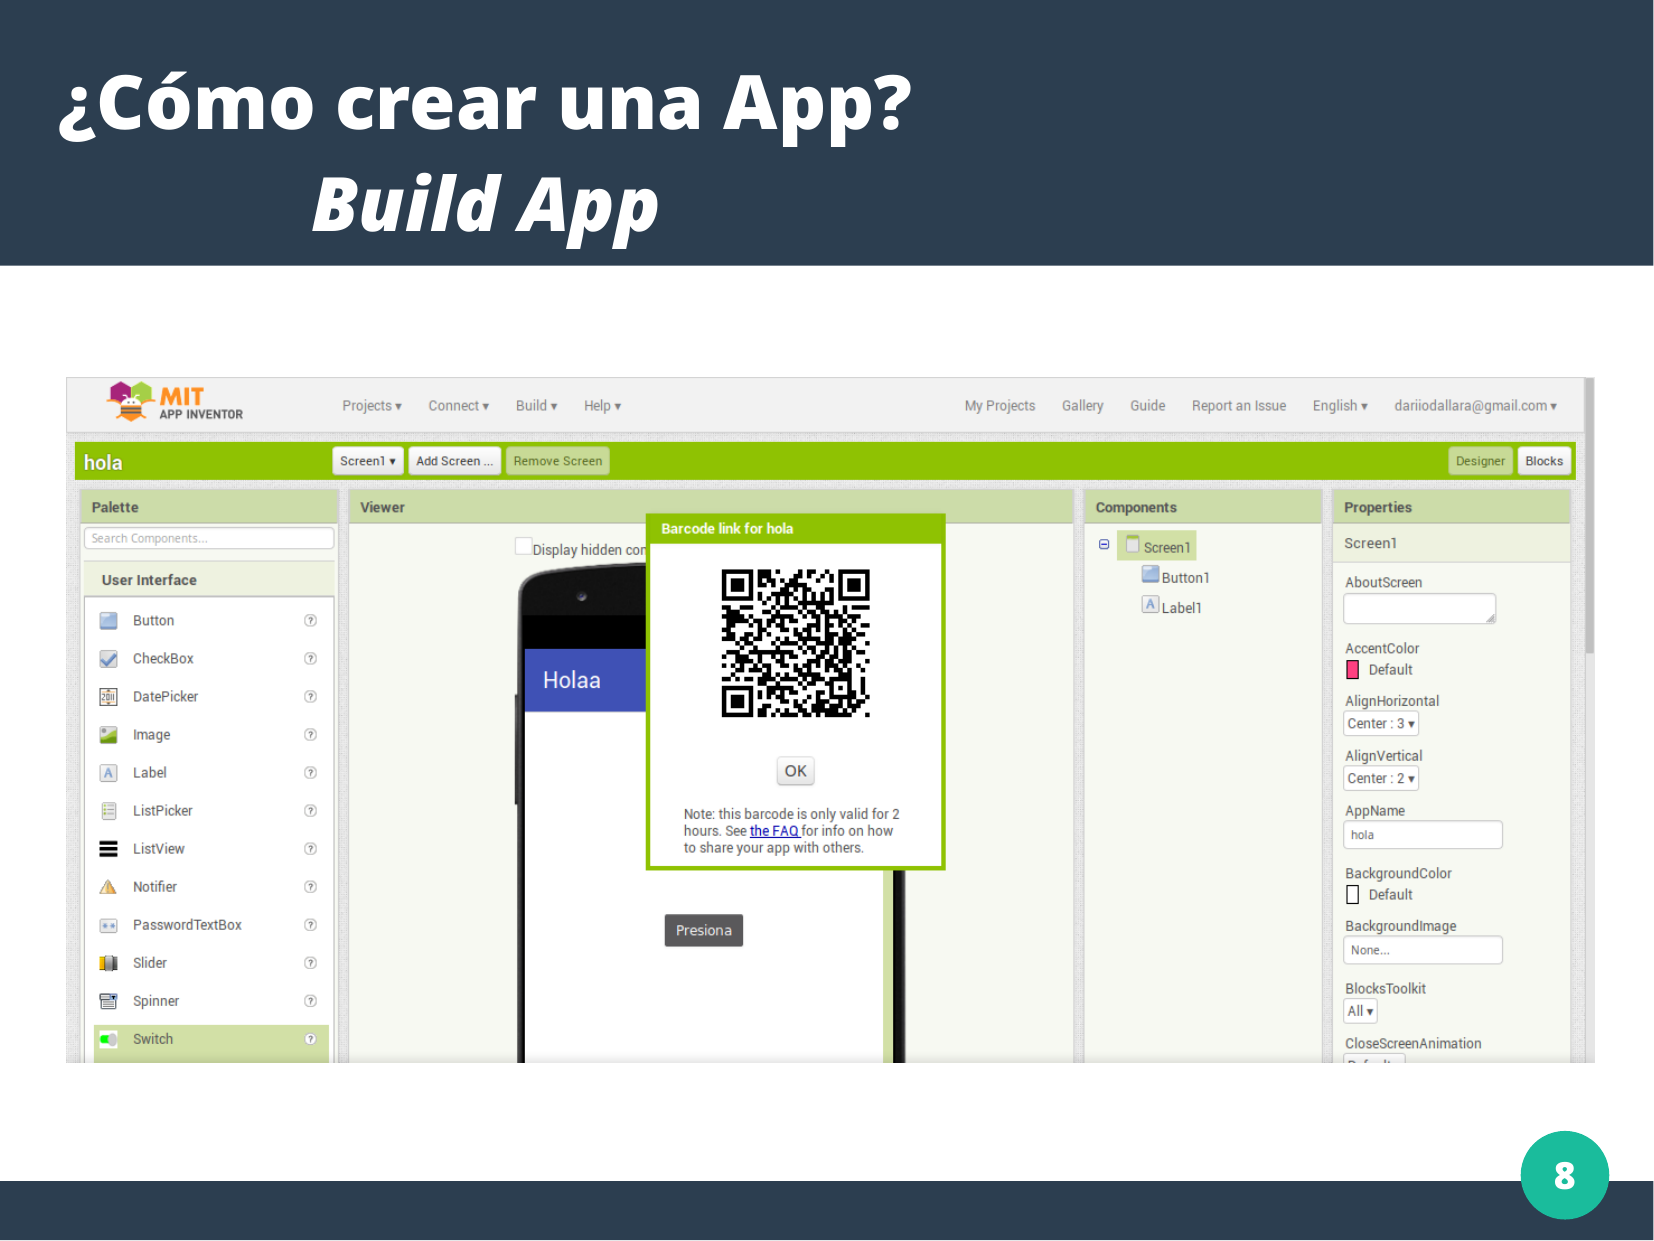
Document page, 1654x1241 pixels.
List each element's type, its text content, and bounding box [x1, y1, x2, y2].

picture [66, 377, 1595, 1063]
list [59, 324, 1595, 1152]
title ¿Cómo crear una App? Build App [59, 49, 1595, 207]
